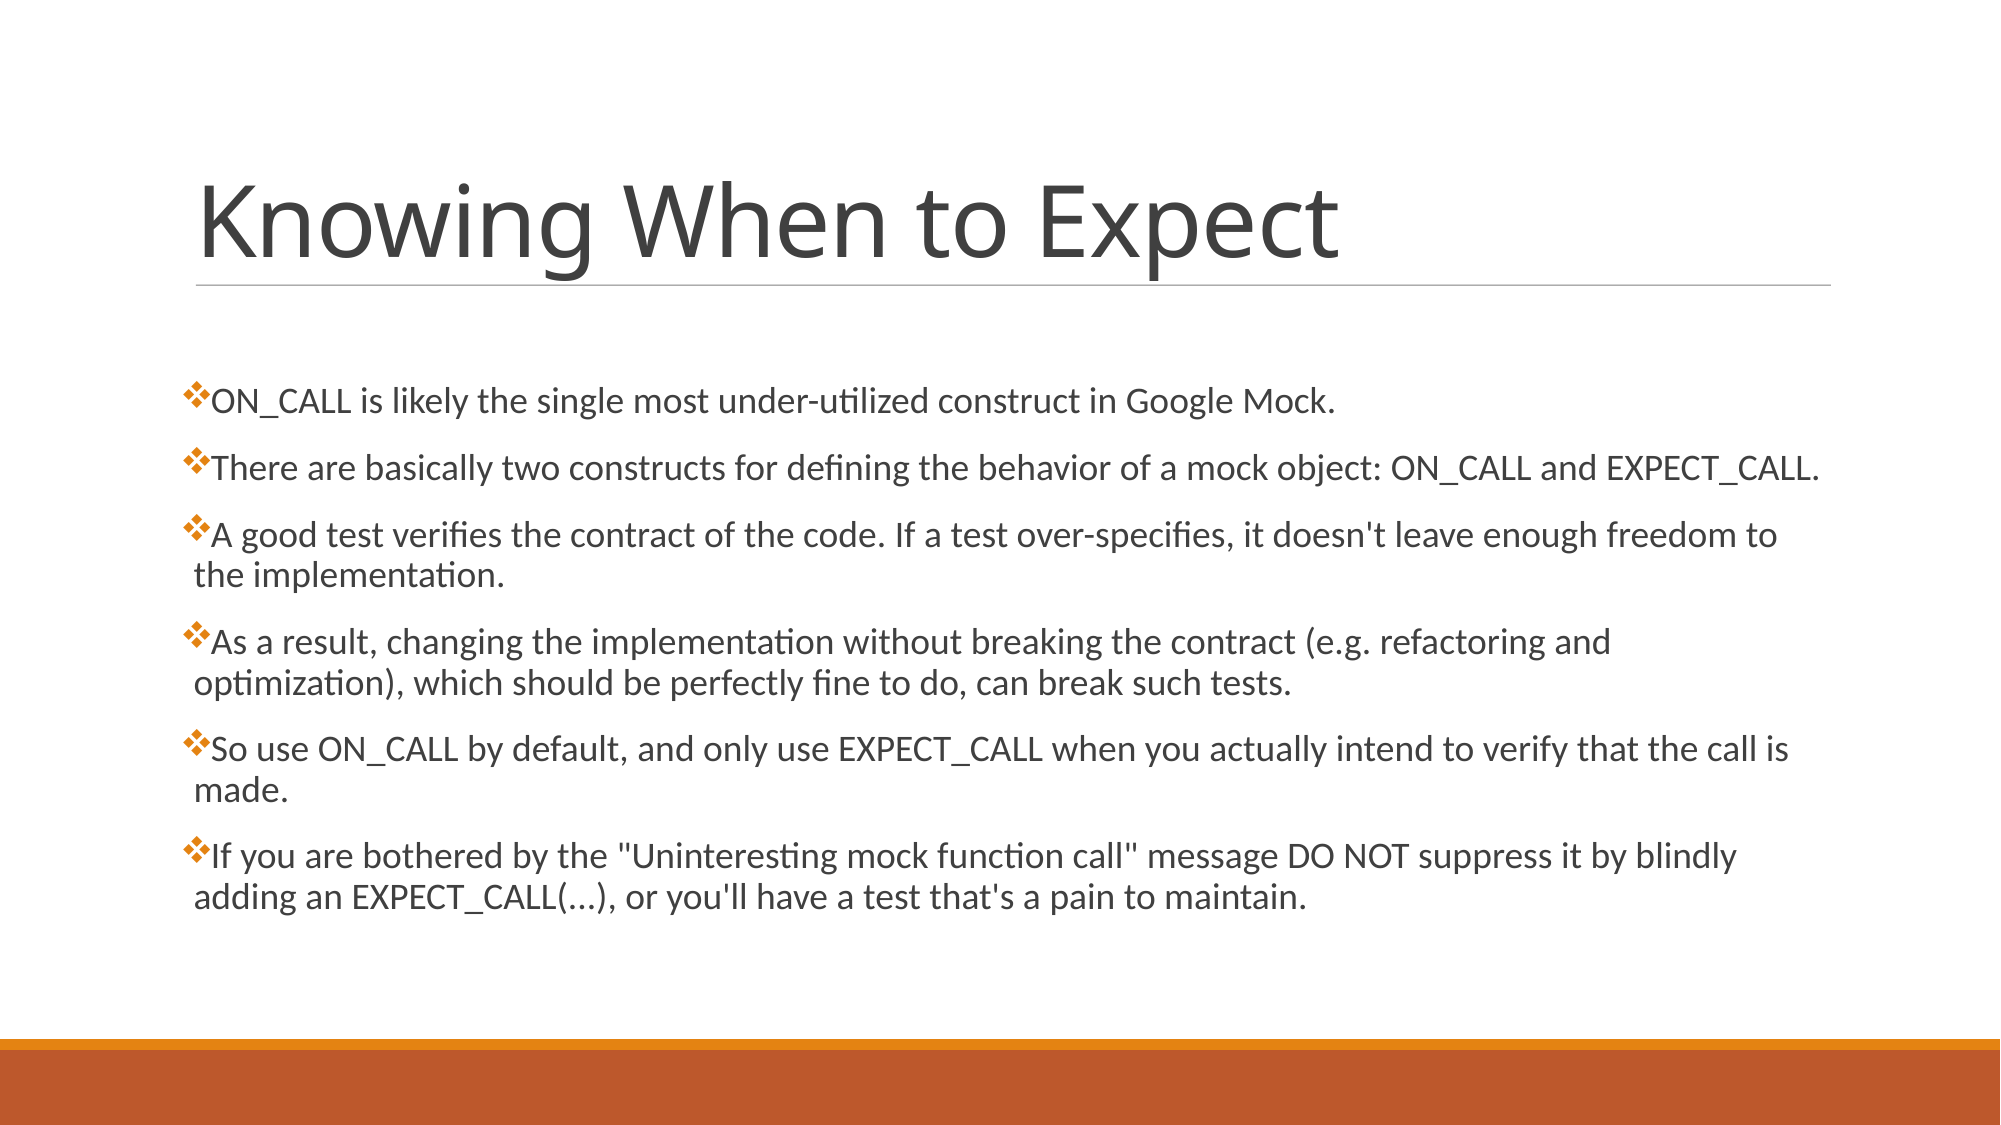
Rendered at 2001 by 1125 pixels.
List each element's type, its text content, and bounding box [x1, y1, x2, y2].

title Knowing When to Expect [180, 47, 1830, 285]
list ON_CALL is likely the single most under-utilized construct in Google Mock. There are basically two constructs for defining the behavior of a mock object: ON_CALL and EXPECT_CALL. A good test verifies the contract of the code. If a test over-specifies, it doesn't leave enough freedom to the implementation. As a result, changing the implementation without breaking the contract (e.g. refactoring and optimization), which should be perfectly fine to do, can break such tests. So use ON_CALL by default, and only use EXPECT_CALL when you actually intend to verify that the call is made. If you are bothered by the "Uninteresting mock function call" message DO NOT suppress it by blindly adding an EXPECT_CALL(...), or you'll have a test that's a pain to maintain. [180, 302, 1830, 963]
